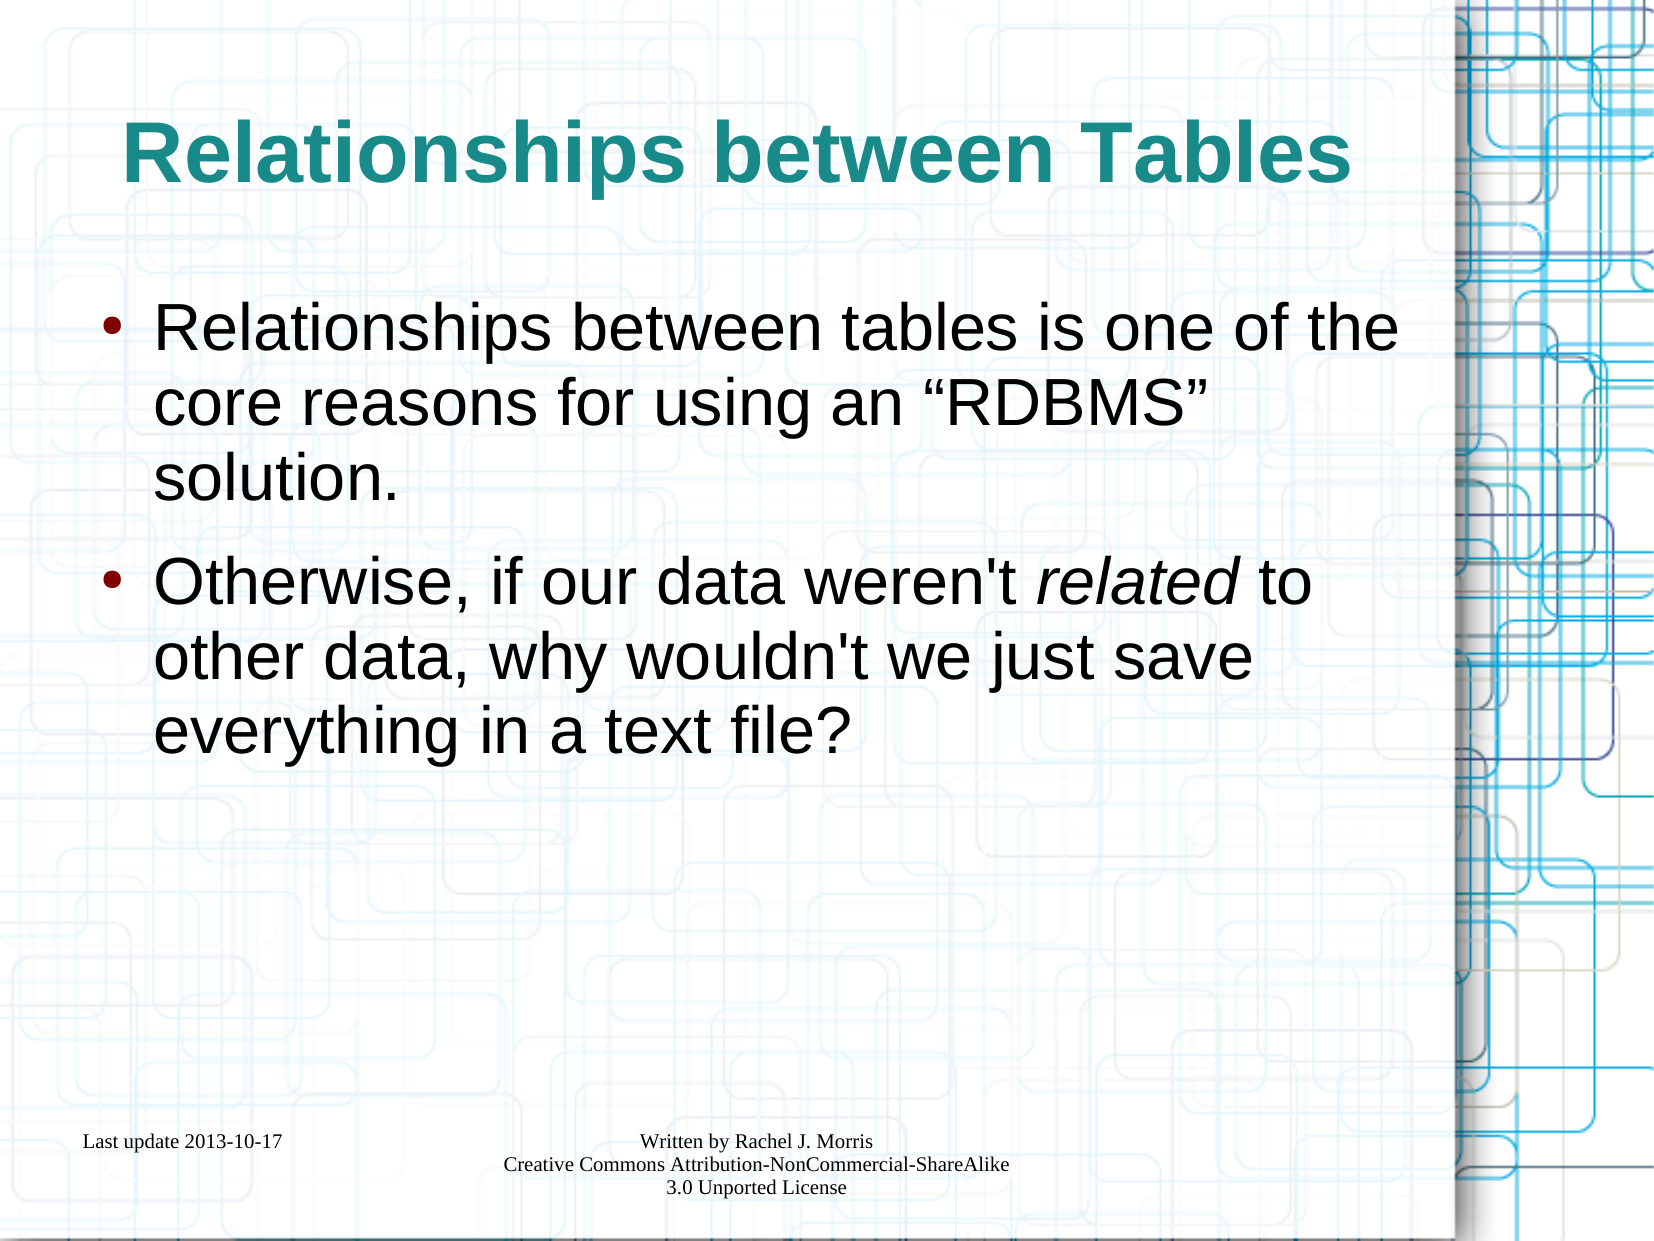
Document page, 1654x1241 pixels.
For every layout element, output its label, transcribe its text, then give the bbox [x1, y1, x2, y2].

title Relationships between Tables [59, 49, 1418, 257]
picture [0, 0, 1654, 1241]
list Relationships between tables is one of the core reasons for using an “RDBMS” solution. Otherwise, if our data weren't related to other data, why wouldn't we just save everything in a text file? [82, 290, 1418, 1010]
